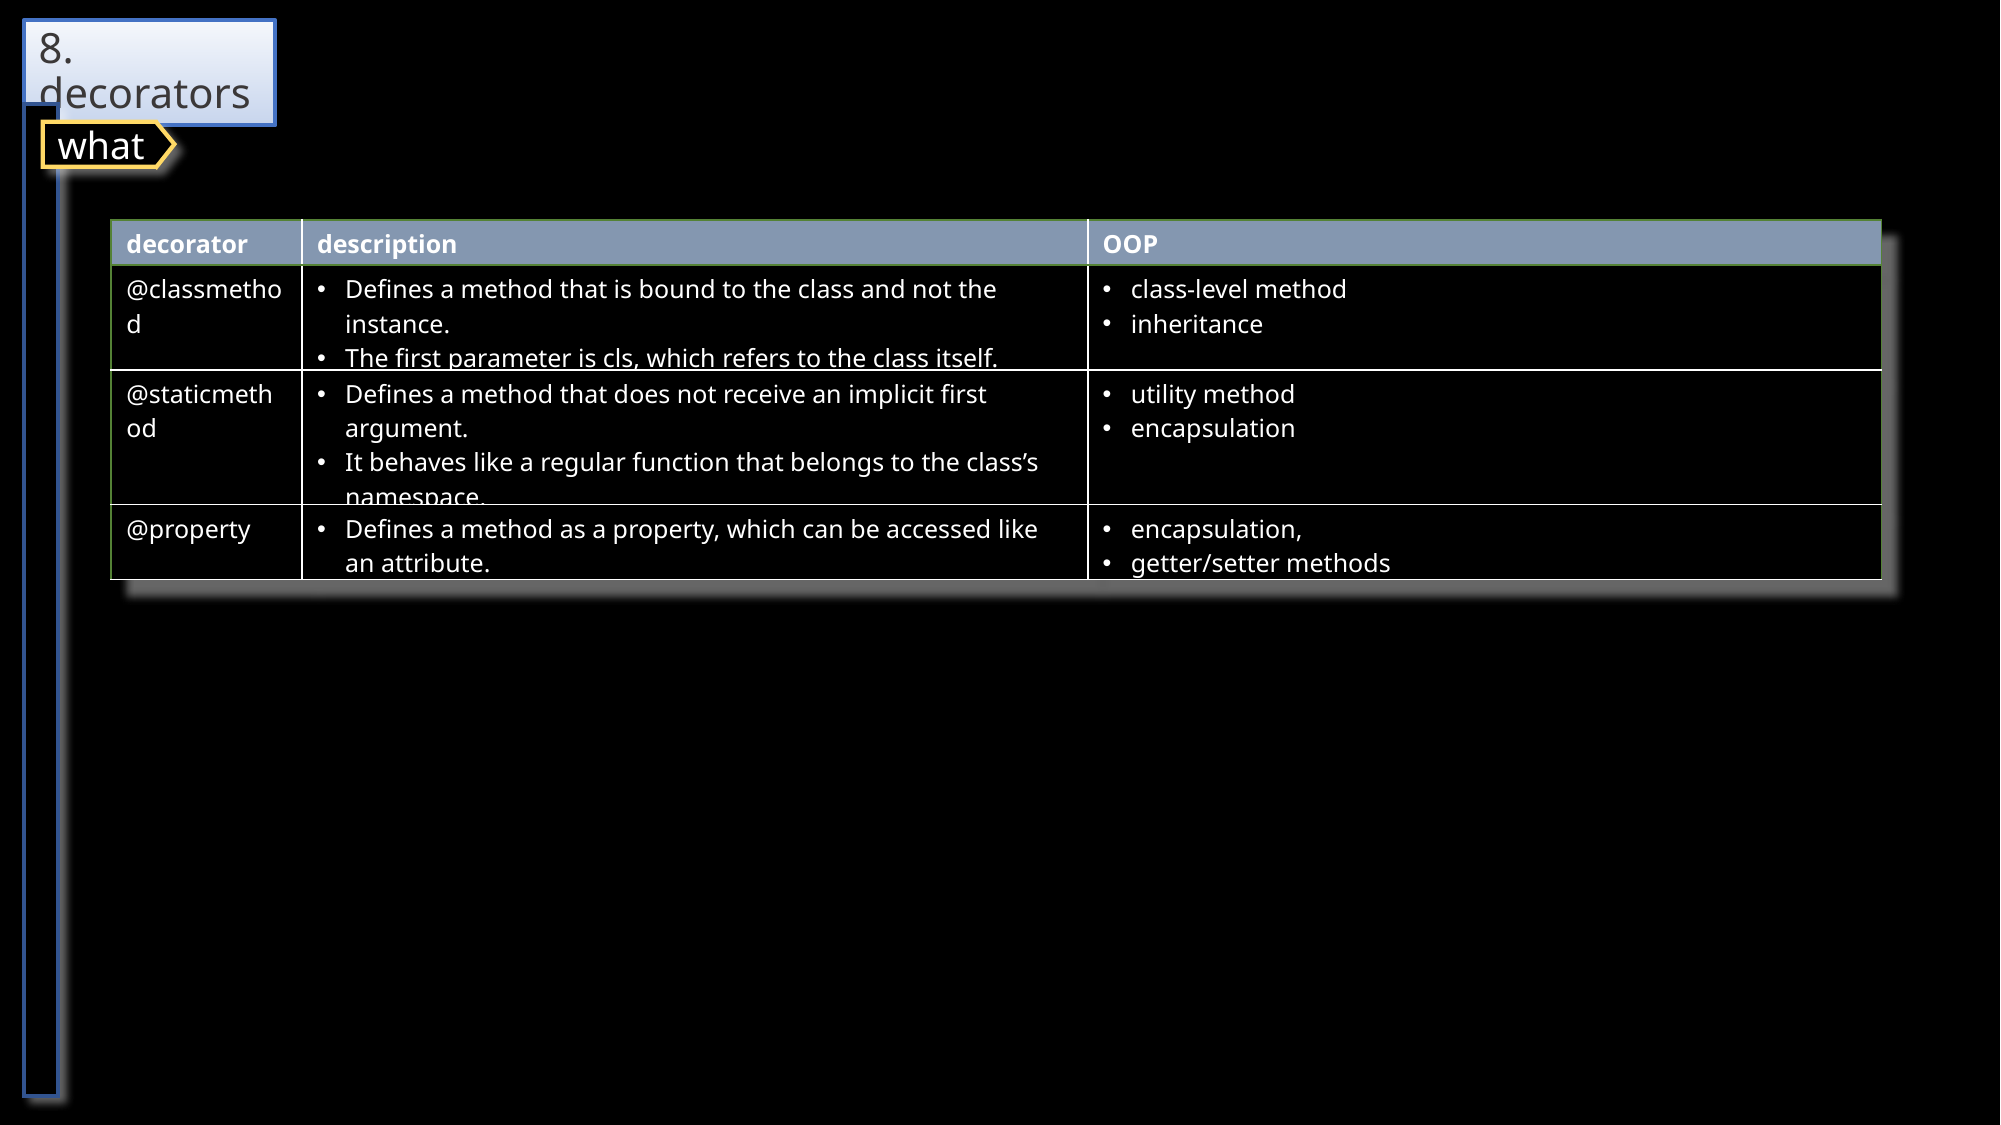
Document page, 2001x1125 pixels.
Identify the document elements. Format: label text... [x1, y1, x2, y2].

table_cell Defines a method as a property, which can be accessed like an attribute. [303, 505, 1087, 579]
table_header OOP [1089, 221, 1881, 264]
table_cell Defines a method that is bound to the class and not the instance. The first parameter is cls, which refers to the class itself. [303, 266, 1087, 369]
table_header description [303, 221, 1087, 264]
title 8. decorators [23, 20, 276, 81]
text_box [23, 103, 58, 1096]
table_cell @property [112, 505, 301, 579]
table_cell class-level method inheritance [1089, 266, 1881, 369]
table_header decorator [112, 221, 301, 264]
table_cell Defines a method that does not receive an implicit first argument. It behaves like a regular function that belongs to the class’s namespace. [303, 371, 1087, 504]
text_box what [42, 121, 175, 167]
table_cell encapsulation, getter/setter methods [1089, 505, 1881, 579]
table_cell @classmethod [112, 266, 301, 369]
table_cell utility method encapsulation [1089, 371, 1881, 504]
table_cell @staticmethod [112, 371, 301, 504]
